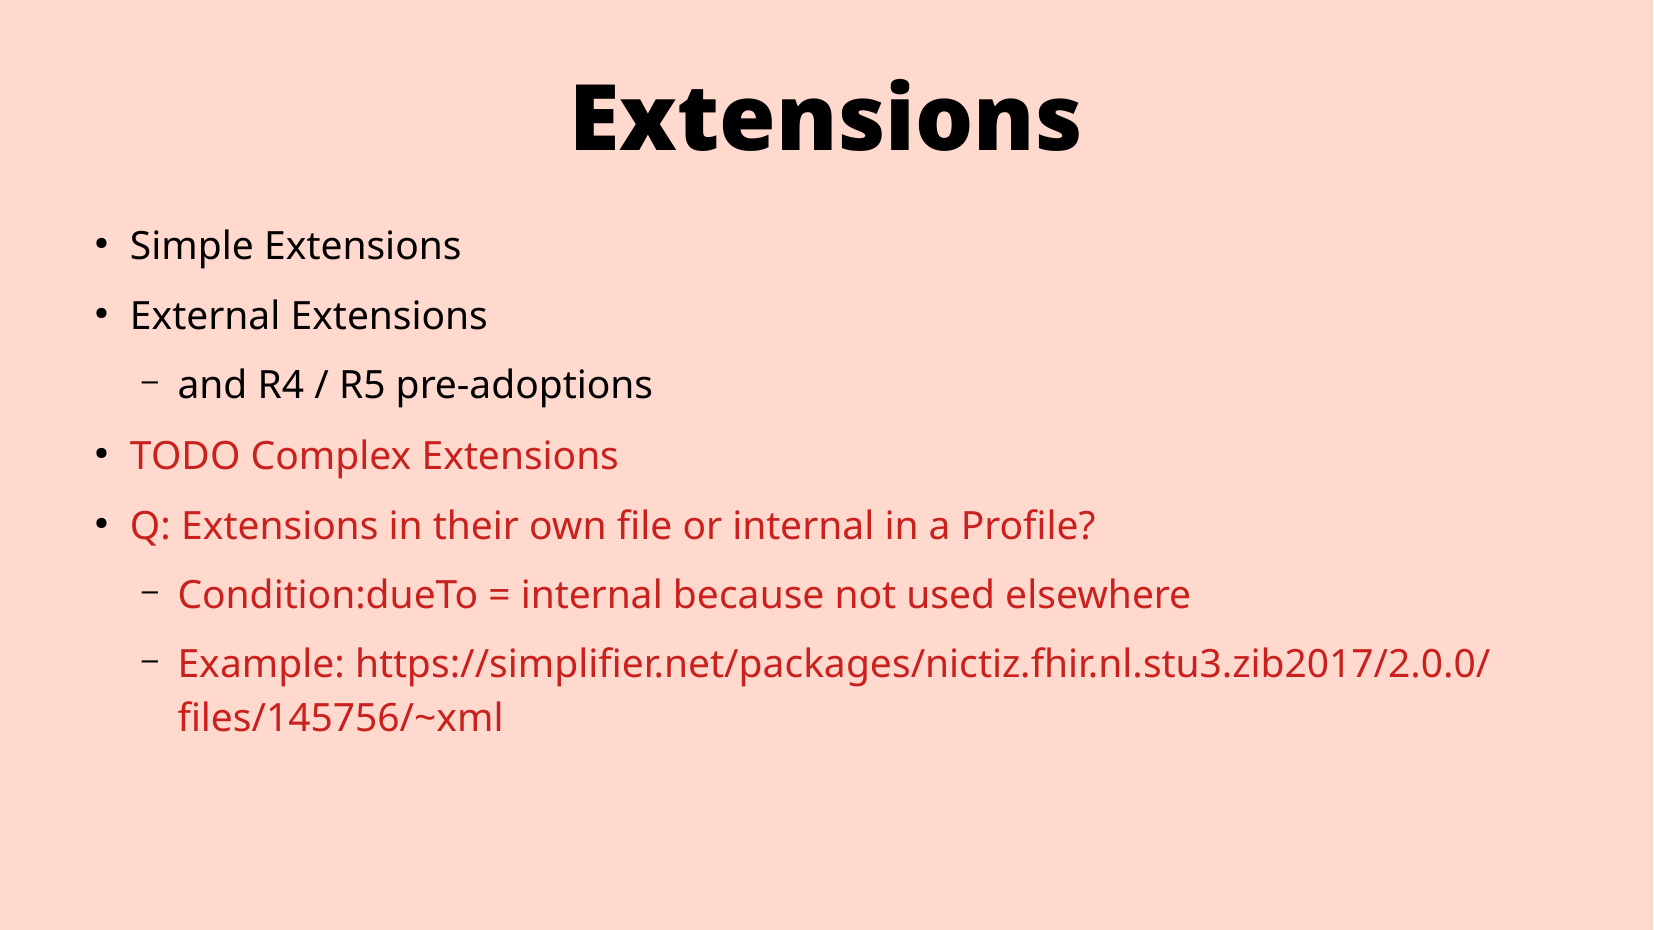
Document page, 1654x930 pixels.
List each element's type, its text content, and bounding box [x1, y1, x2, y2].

title Extensions [82, 37, 1571, 193]
list Simple Extensions External Extensions and R4 / R5 pre-adoptions TODO Complex Extensions Q: Extensions in their own file or internal in a Profile? Condition:dueTo = internal because not used elsewhere Example: https://simplifier.net/packages/nictiz.fhir.nl.stu3.zib2017/2.0.0/files/145756/~xml [82, 217, 1571, 757]
